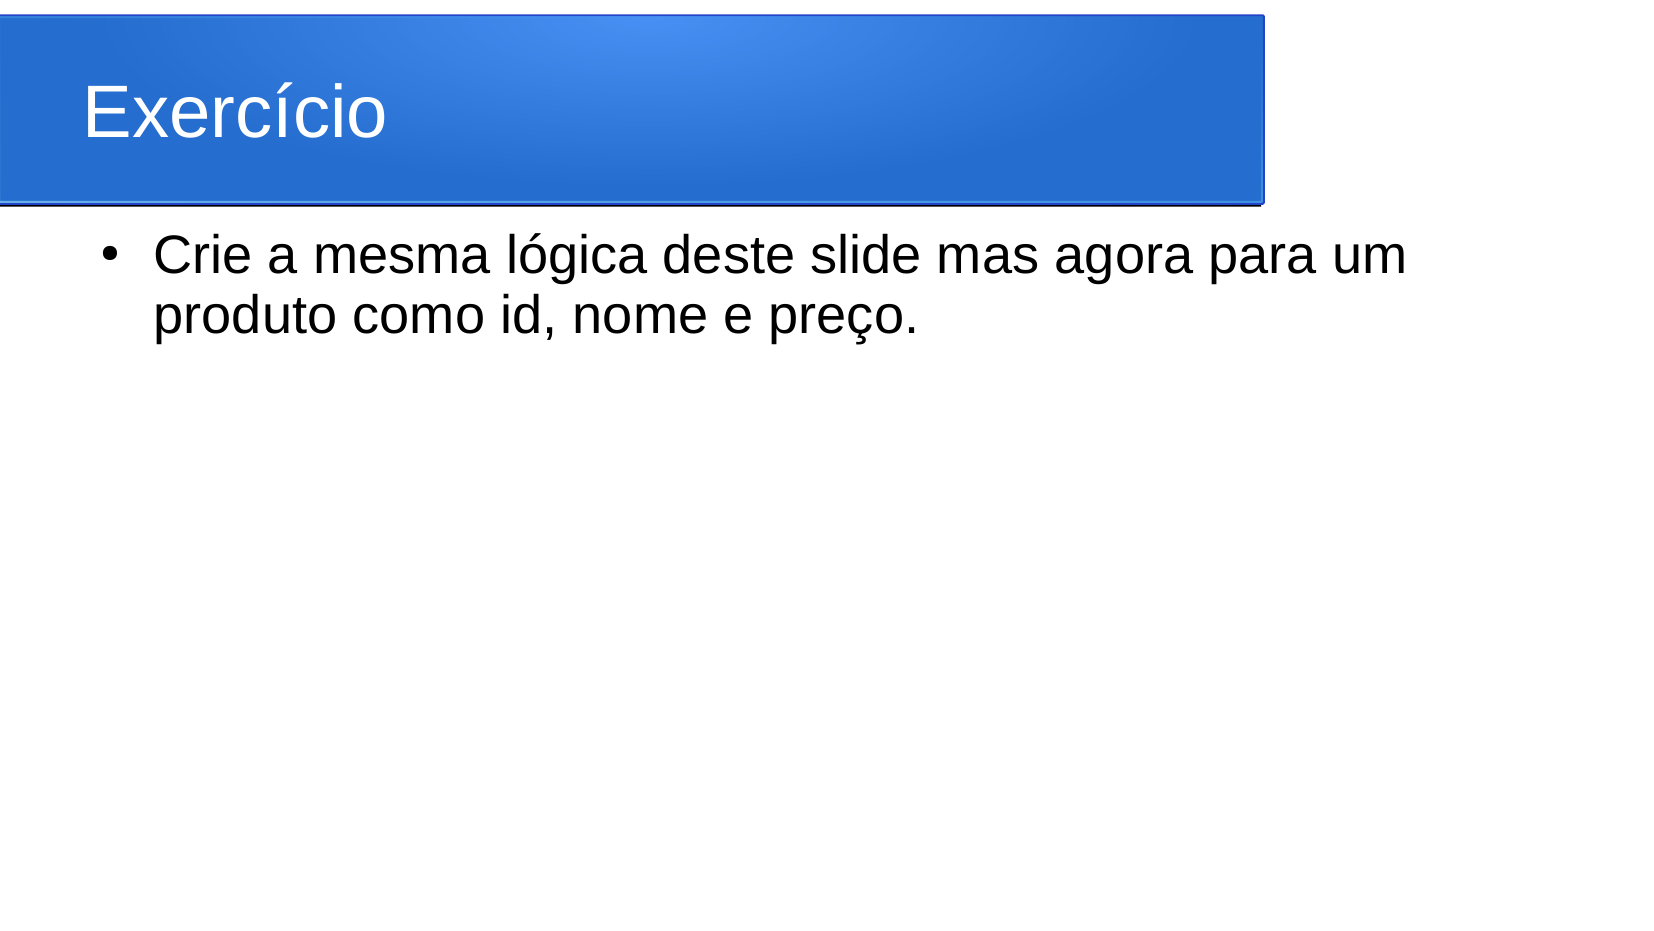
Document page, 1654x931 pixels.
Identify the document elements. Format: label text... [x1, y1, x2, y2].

title Exercício [82, 35, 1235, 189]
list Crie a mesma lógica deste slide mas agora para um produto como id, nome e preço. [82, 224, 1571, 764]
